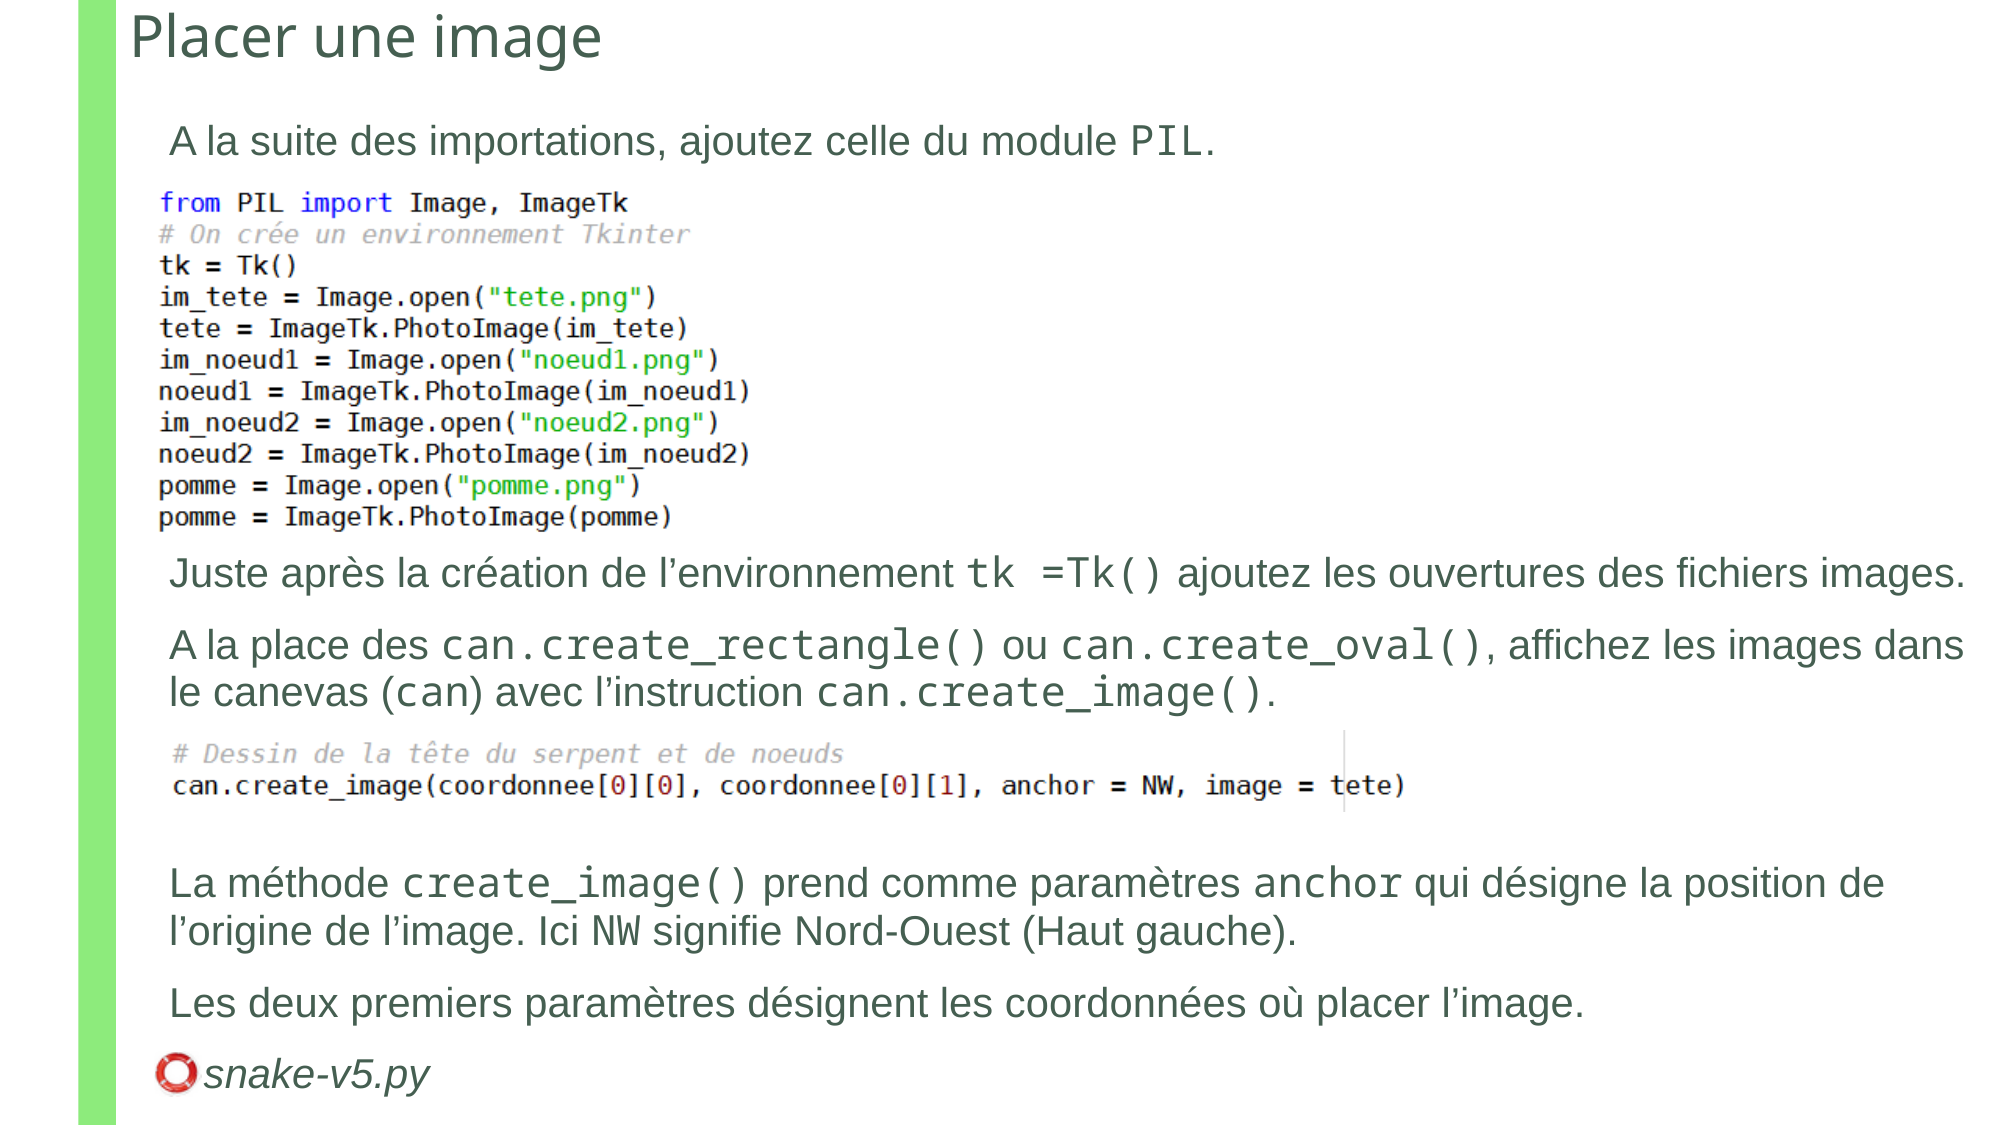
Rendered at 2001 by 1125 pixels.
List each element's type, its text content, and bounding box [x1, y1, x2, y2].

list A la suite des importations, ajoutez celle du module PIL. Juste après la création de l’environnement tk =Tk() ajoutez les ouvertures des fichiers images. A la place des can.create_rectangle() ou can.create_oval(), affichez les images dans le canevas (can) avec l’instruction can.create_image(). La méthode create_image() prend comme paramètres anchor qui désigne la position de l’origine de l’image. Ici NW signifie Nord-Ouest (Haut gauche). Les deux premiers paramètres désignent les coordonnées où placer l’image. snake-v5.py [154, 110, 2000, 1125]
title Placer une image [114, 0, 2000, 107]
picture [154, 176, 759, 543]
picture [154, 1051, 202, 1098]
picture [154, 730, 1425, 812]
